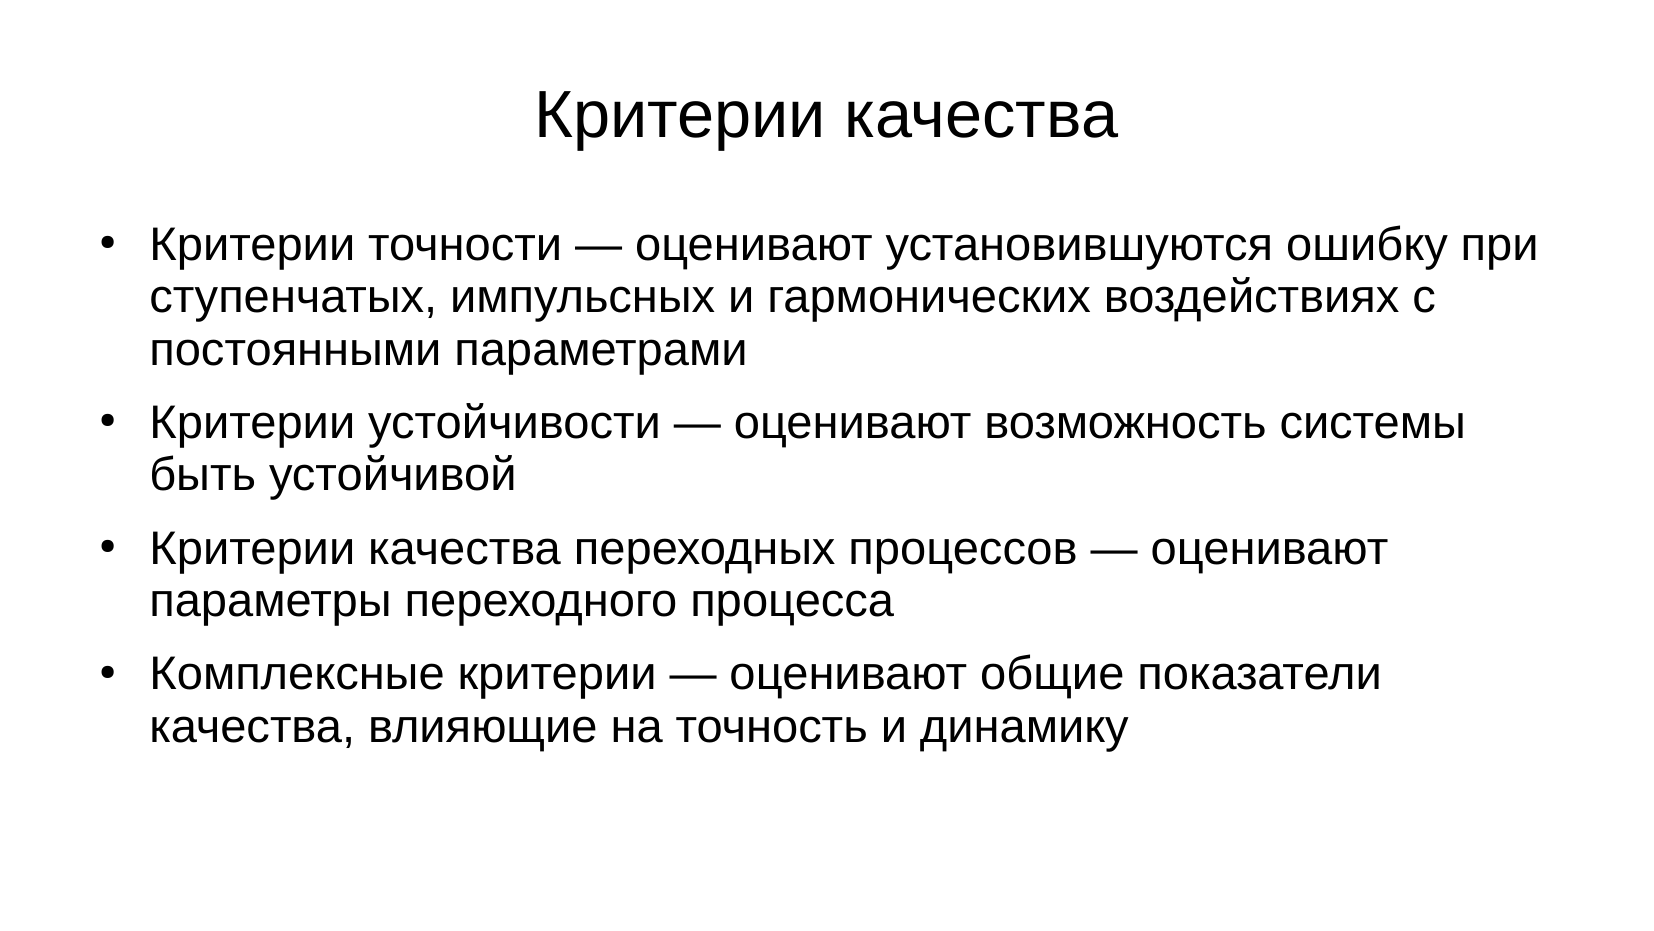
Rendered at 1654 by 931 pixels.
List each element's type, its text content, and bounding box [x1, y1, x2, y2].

list Критерии точности — оценивают установившуются ошибку при ступенчатых, импульсных и гармонических воздействиях с постоянными параметрами Критерии устойчивости — оценивают возможность системы быть устойчивой Критерии качества переходных процессов — оценивают параметры переходного процесса Комплексные критерии — оценивают общие показатели качества, влияющие на точность и динамику [82, 217, 1571, 758]
title Критерии качества [82, 37, 1571, 193]
